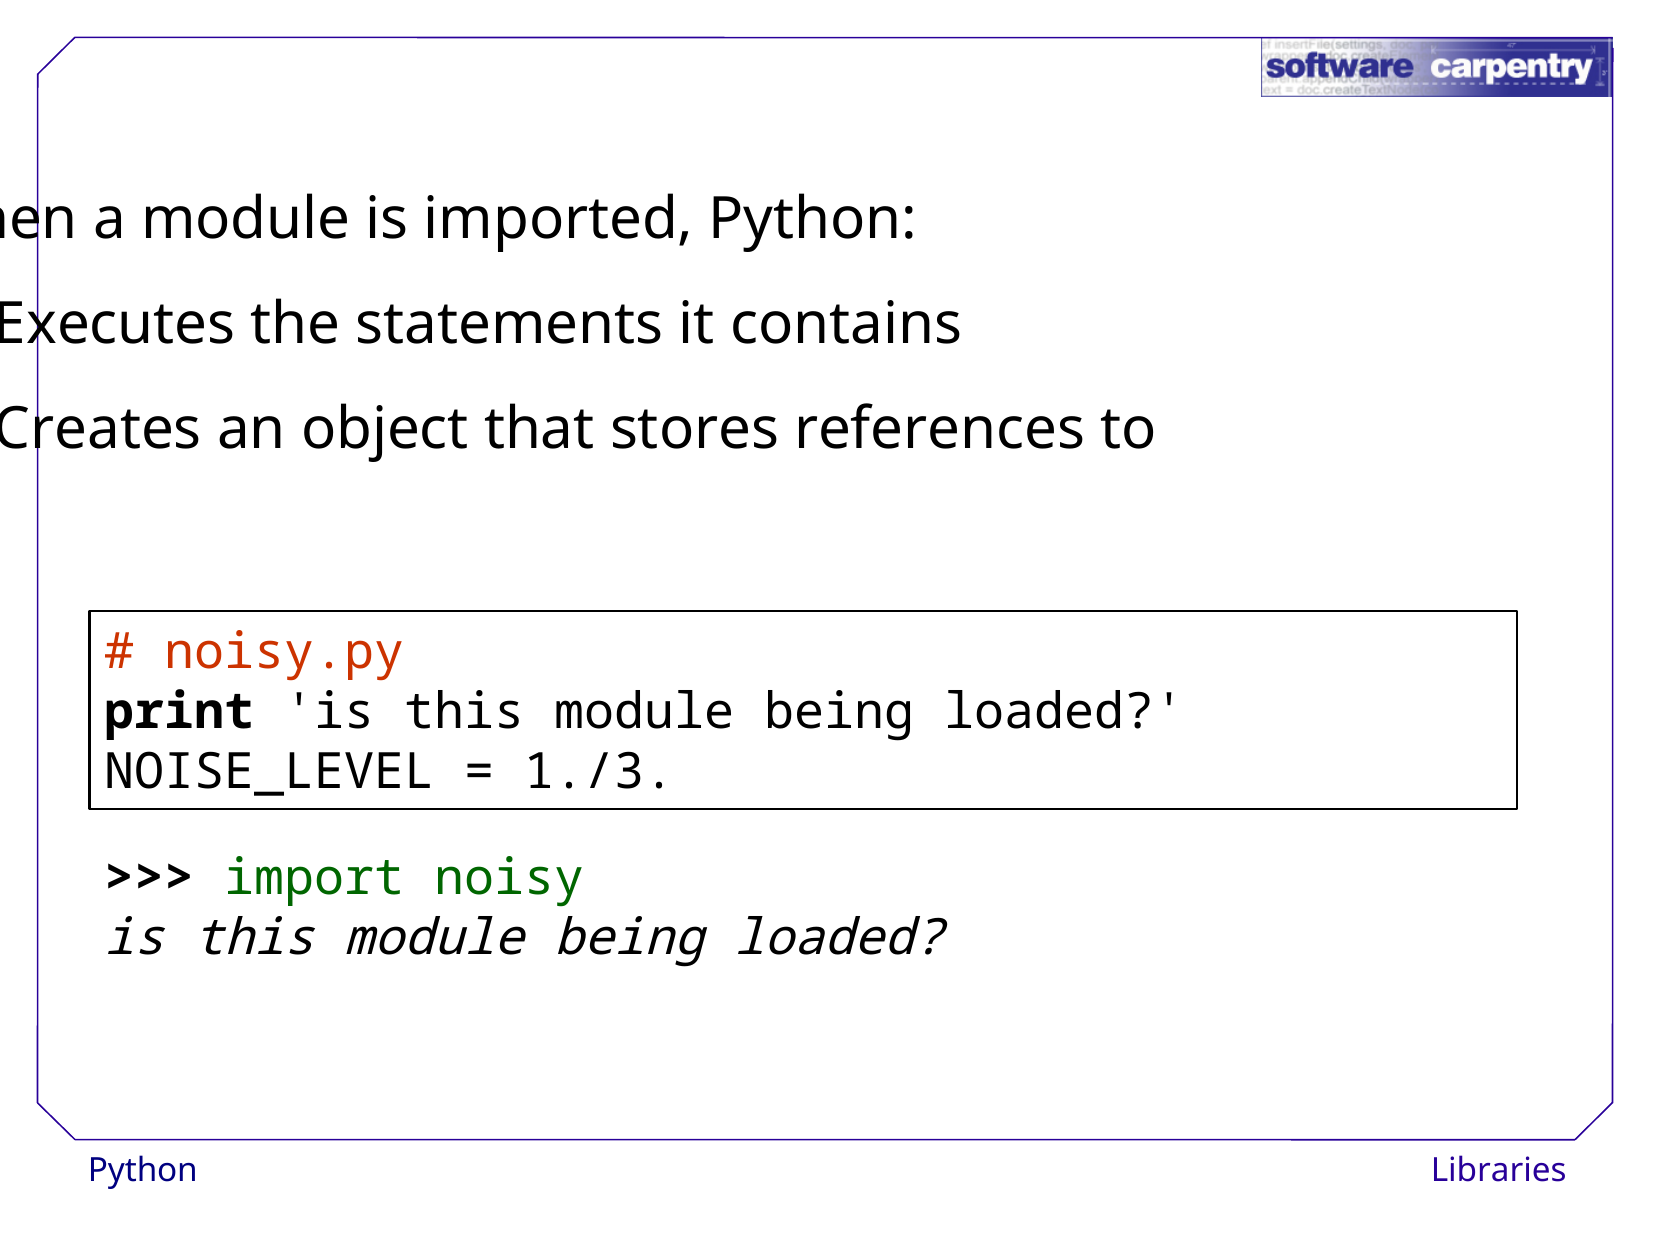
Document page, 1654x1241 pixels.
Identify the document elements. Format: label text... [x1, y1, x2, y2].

text_box # noisy.py print 'is this module being loaded?' NOISE_LEVEL = 1./3. [89, 610, 1517, 809]
text_box When a module is imported, Python: Executes the statements it contains Creates an object that stores references to the top-level items in that module [0, 137, 1617, 574]
text_box >>> import noisy is this module being loaded? [89, 837, 1517, 1103]
picture [1261, 39, 1613, 97]
